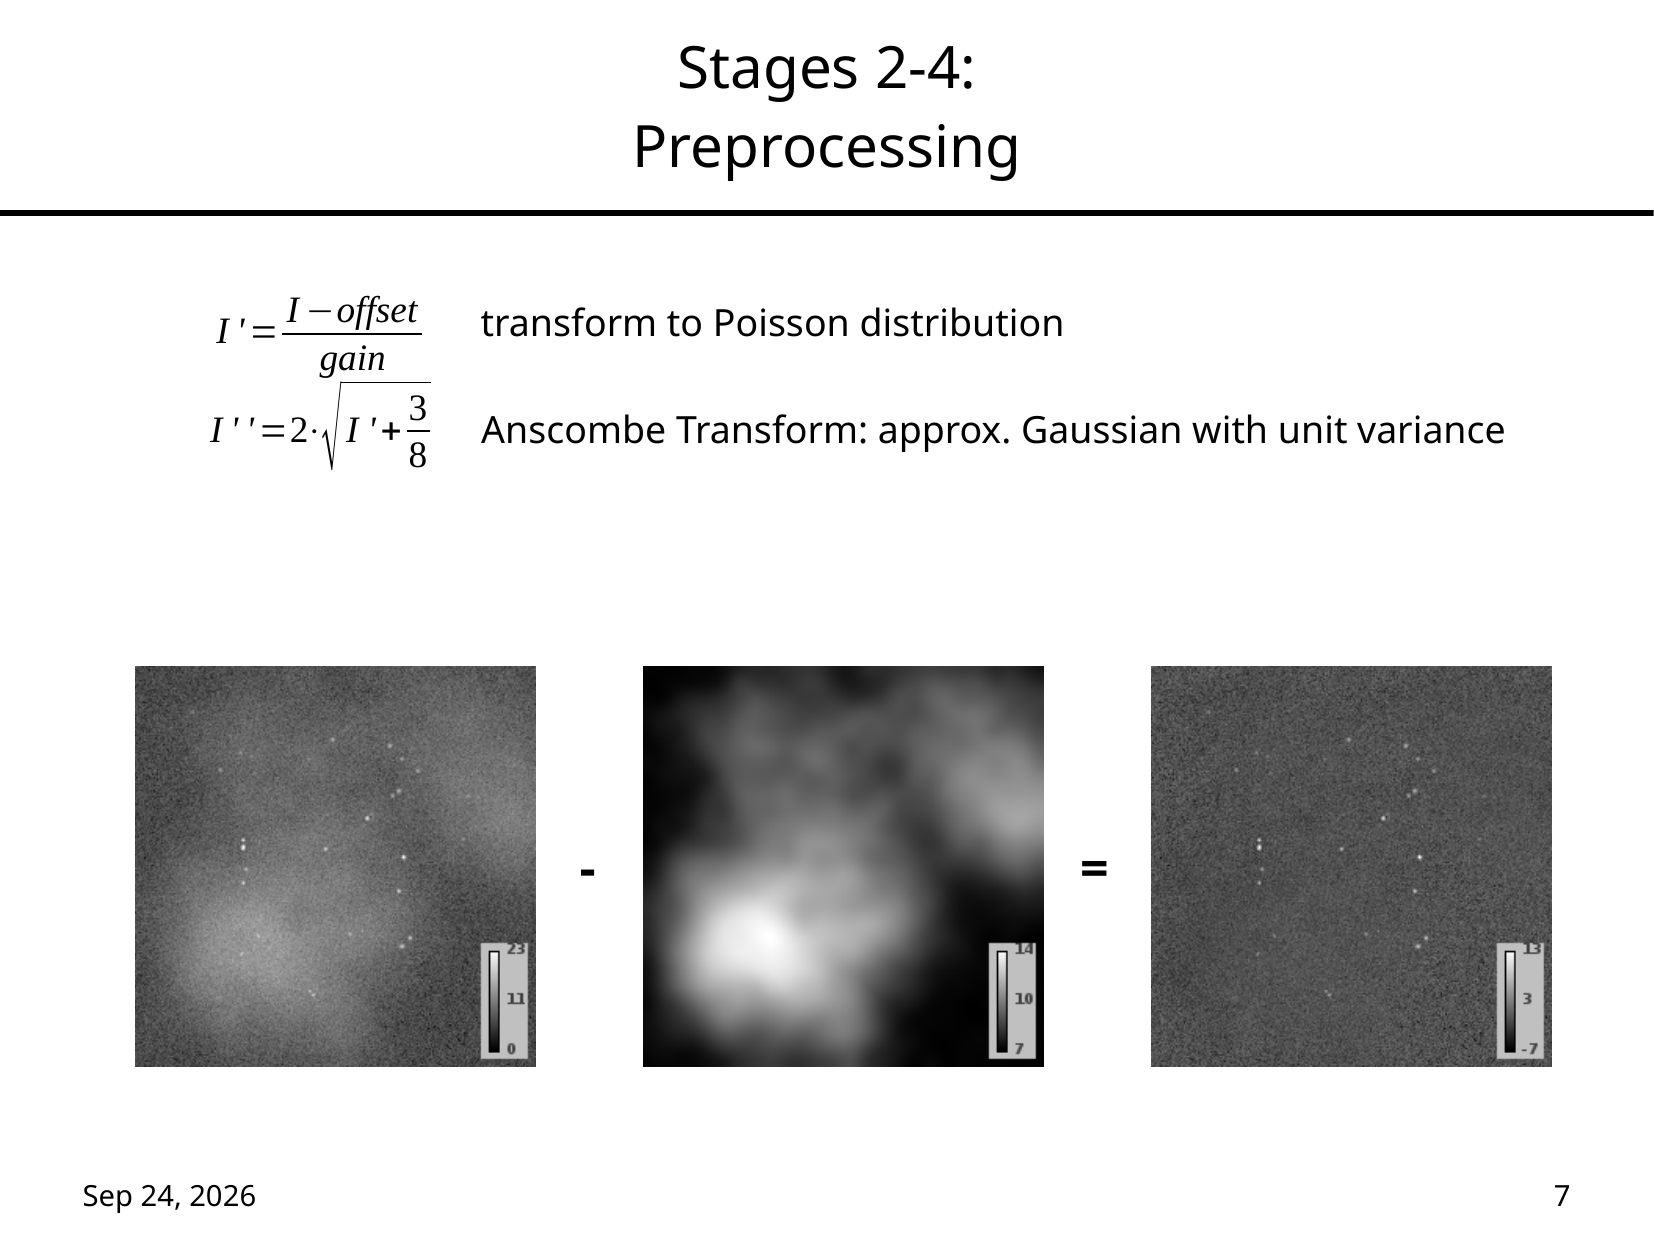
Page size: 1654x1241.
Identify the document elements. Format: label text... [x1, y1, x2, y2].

picture [643, 666, 1044, 1067]
text_box - [564, 825, 615, 908]
text_box Anscombe Transform: approx. Gaussian with unit variance [466, 395, 1450, 461]
picture [1151, 666, 1552, 1067]
text_box transform to Poisson distribution [465, 289, 1040, 355]
title Stages 2-4: Preprocessing [82, 2, 1571, 210]
chart [200, 289, 437, 476]
text_box = [1065, 825, 1131, 908]
picture [135, 666, 536, 1067]
